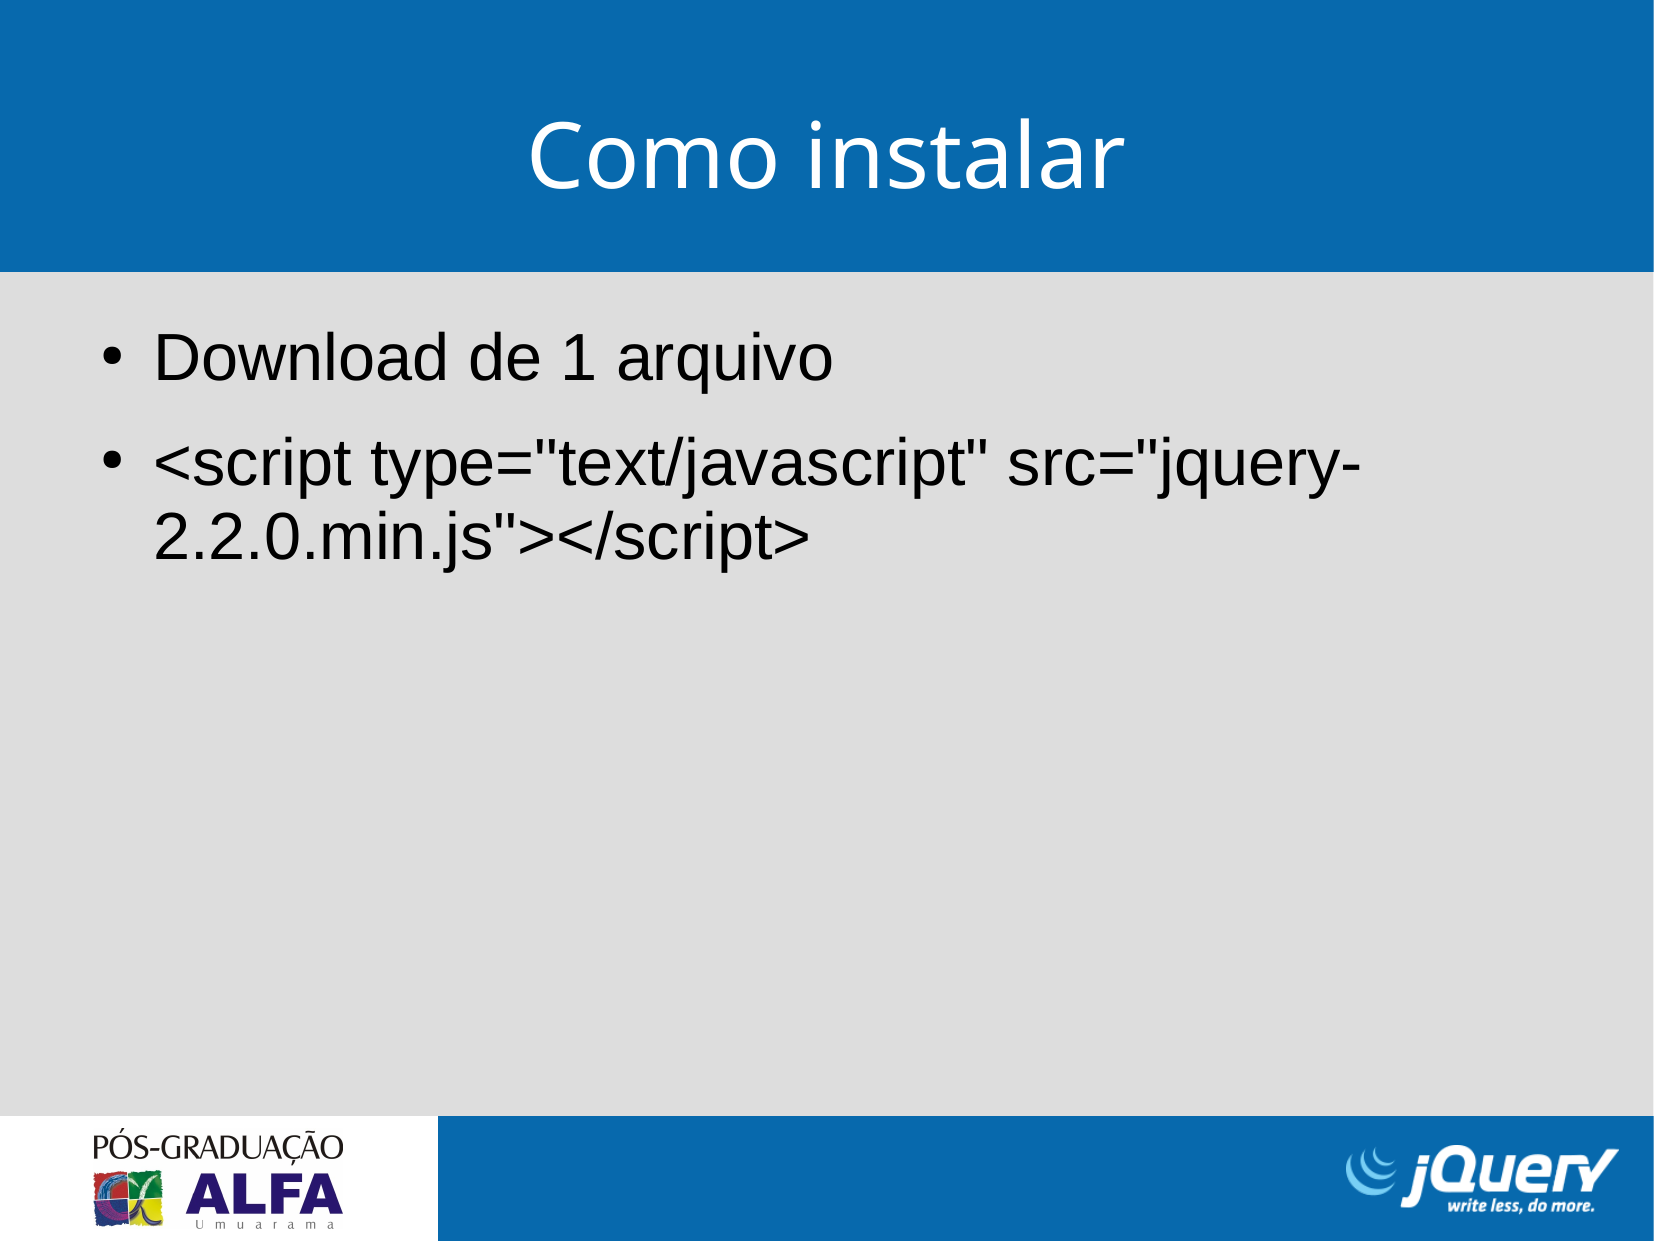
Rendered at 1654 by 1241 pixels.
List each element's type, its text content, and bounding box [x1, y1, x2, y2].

title Como instalar [82, 49, 1571, 257]
list Download de 1 arquivo <script type="text/javascript" src="jquery-2.2.0.min.js"></script> [82, 320, 1571, 1040]
picture [93, 1128, 343, 1229]
picture [0, 0, 1654, 272]
picture [438, 1116, 1654, 1241]
